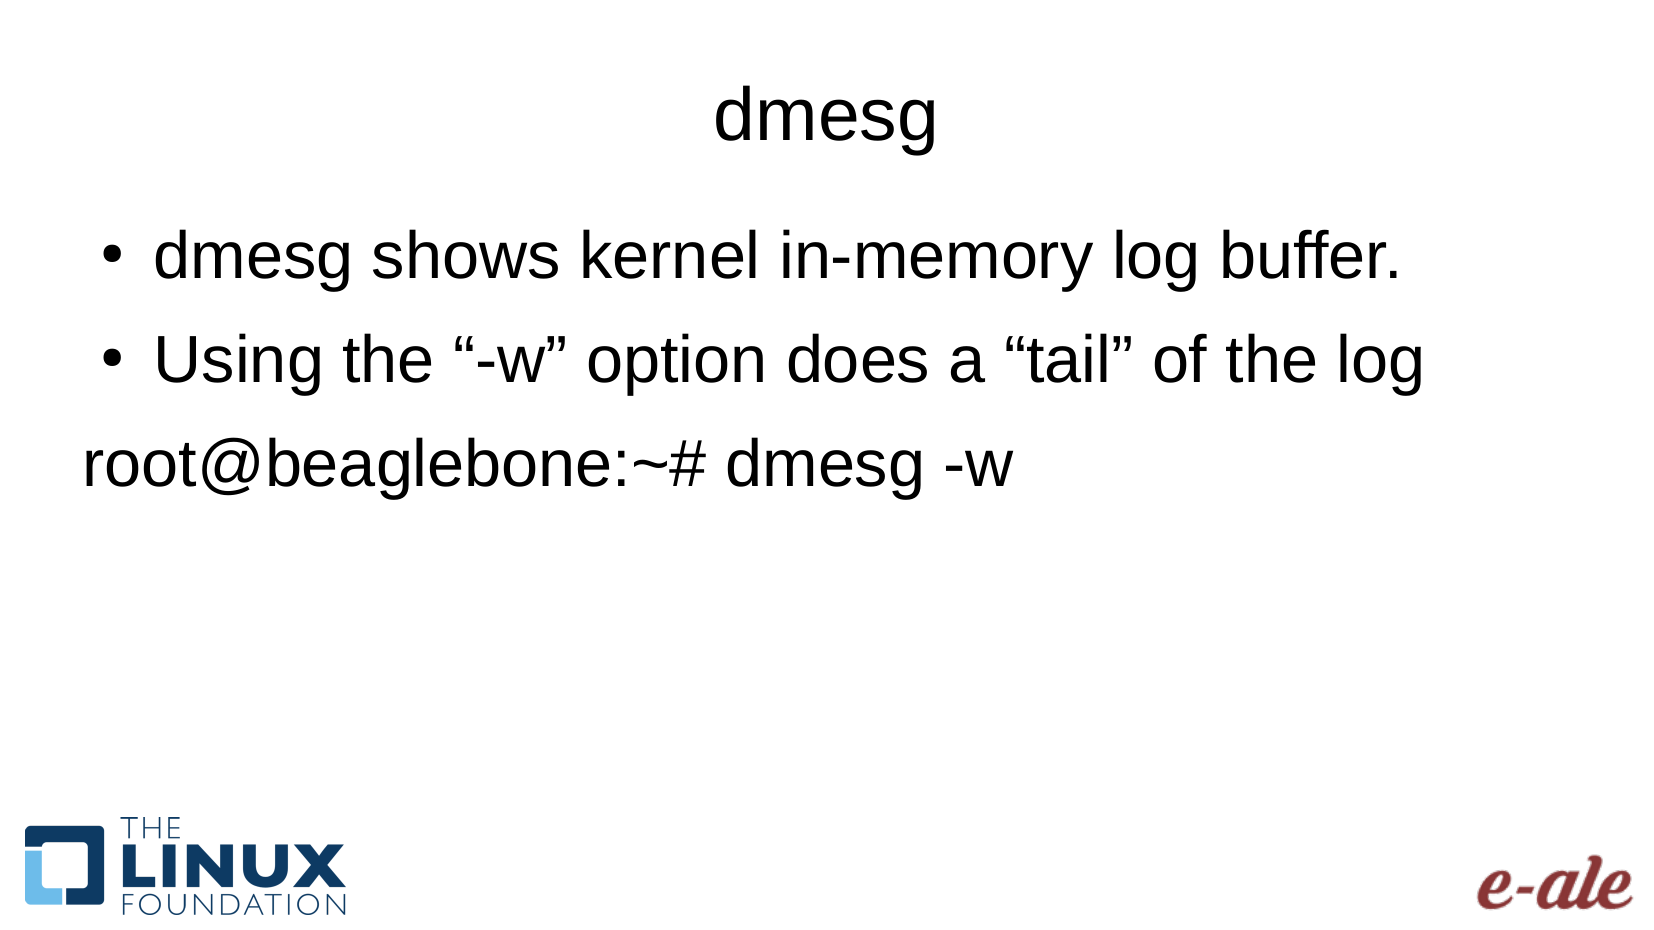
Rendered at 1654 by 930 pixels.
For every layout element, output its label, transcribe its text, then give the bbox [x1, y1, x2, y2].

picture [1475, 853, 1636, 912]
list dmesg shows kernel in-memory log buffer. Using the “-w” option does a “tail” of the log root@beaglebone:~# dmesg -w [82, 217, 1571, 757]
title dmesg [82, 37, 1571, 193]
picture [25, 817, 346, 915]
